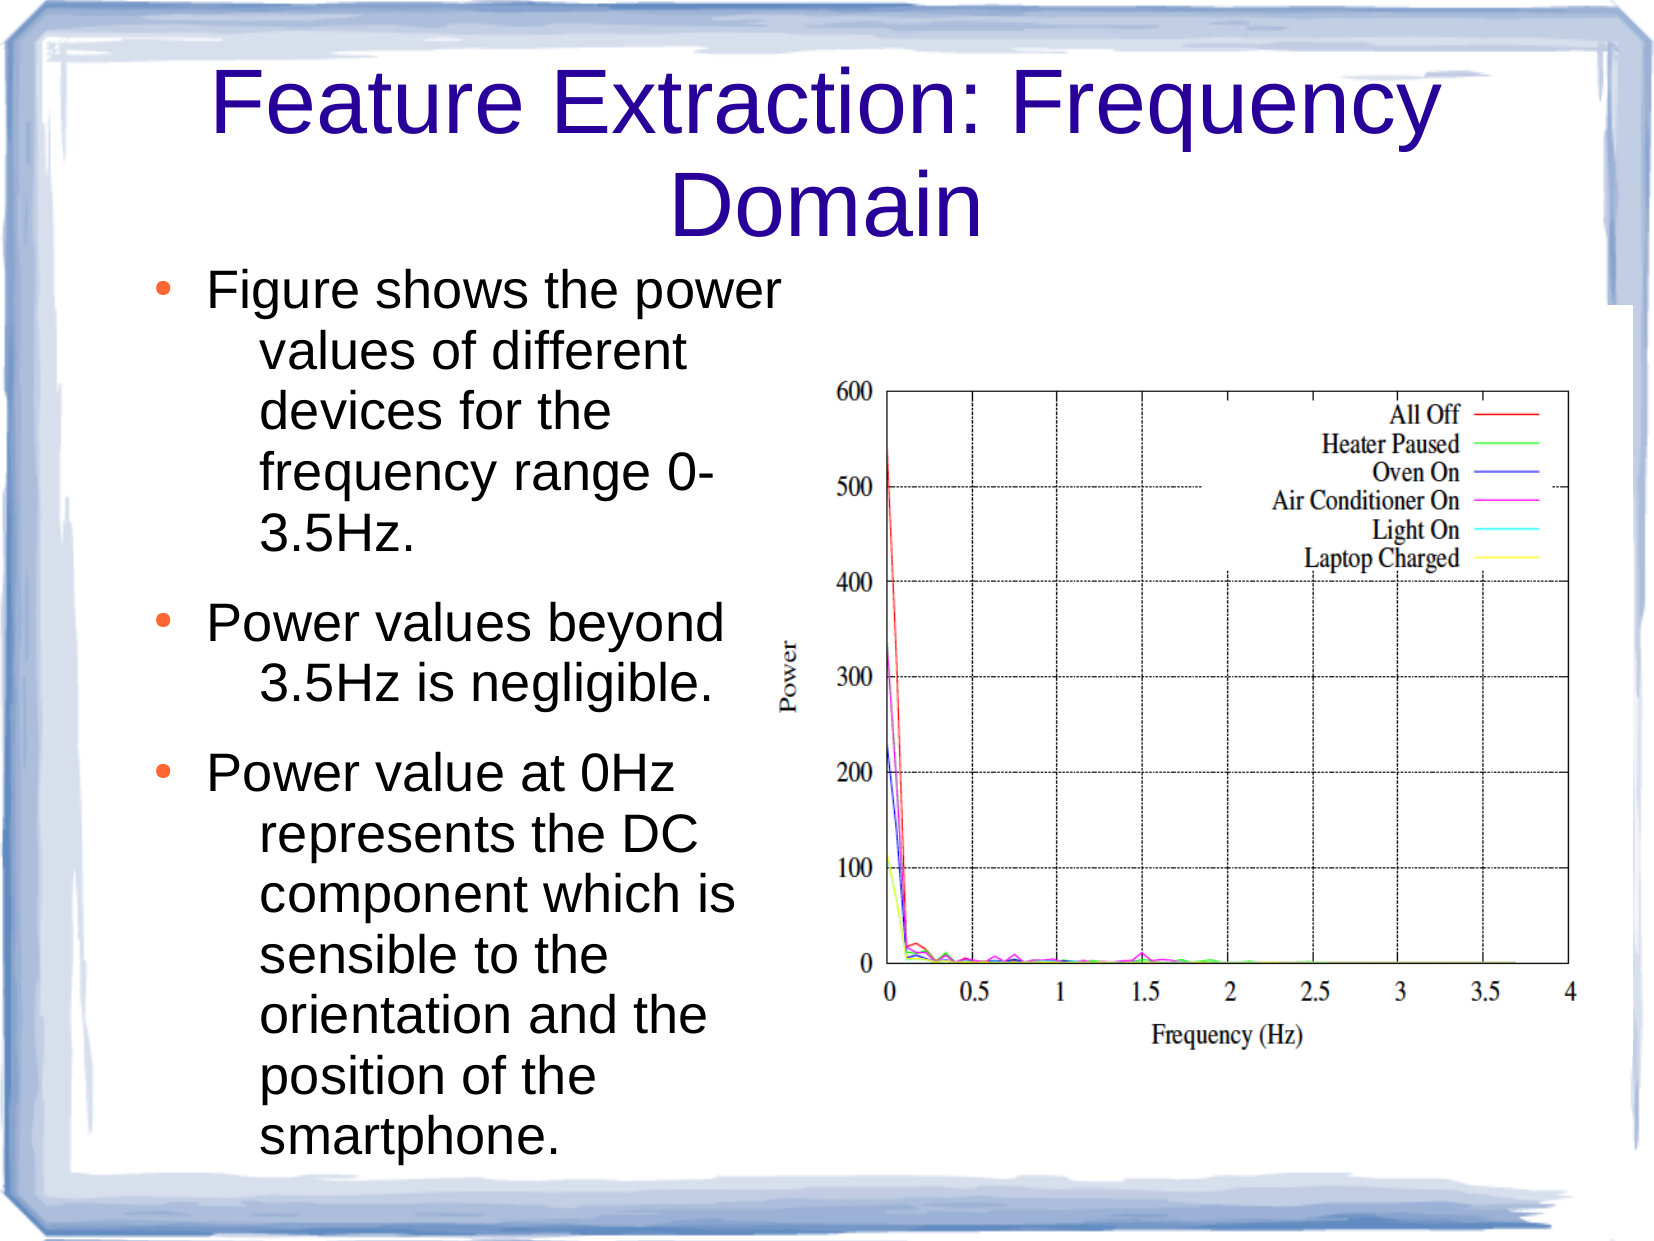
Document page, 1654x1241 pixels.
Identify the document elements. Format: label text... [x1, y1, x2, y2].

list Figure shows the power values of different devices for the frequency range 0-3.5Hz. Power values beyond 3.5Hz is negligible. Power value at 0Hz represents the DC component which is sensible to the orientation and the position of the smartphone. [118, 259, 863, 1167]
picture [0, 0, 1654, 1241]
title Feature Extraction: Frequency Domain [82, 50, 1571, 256]
